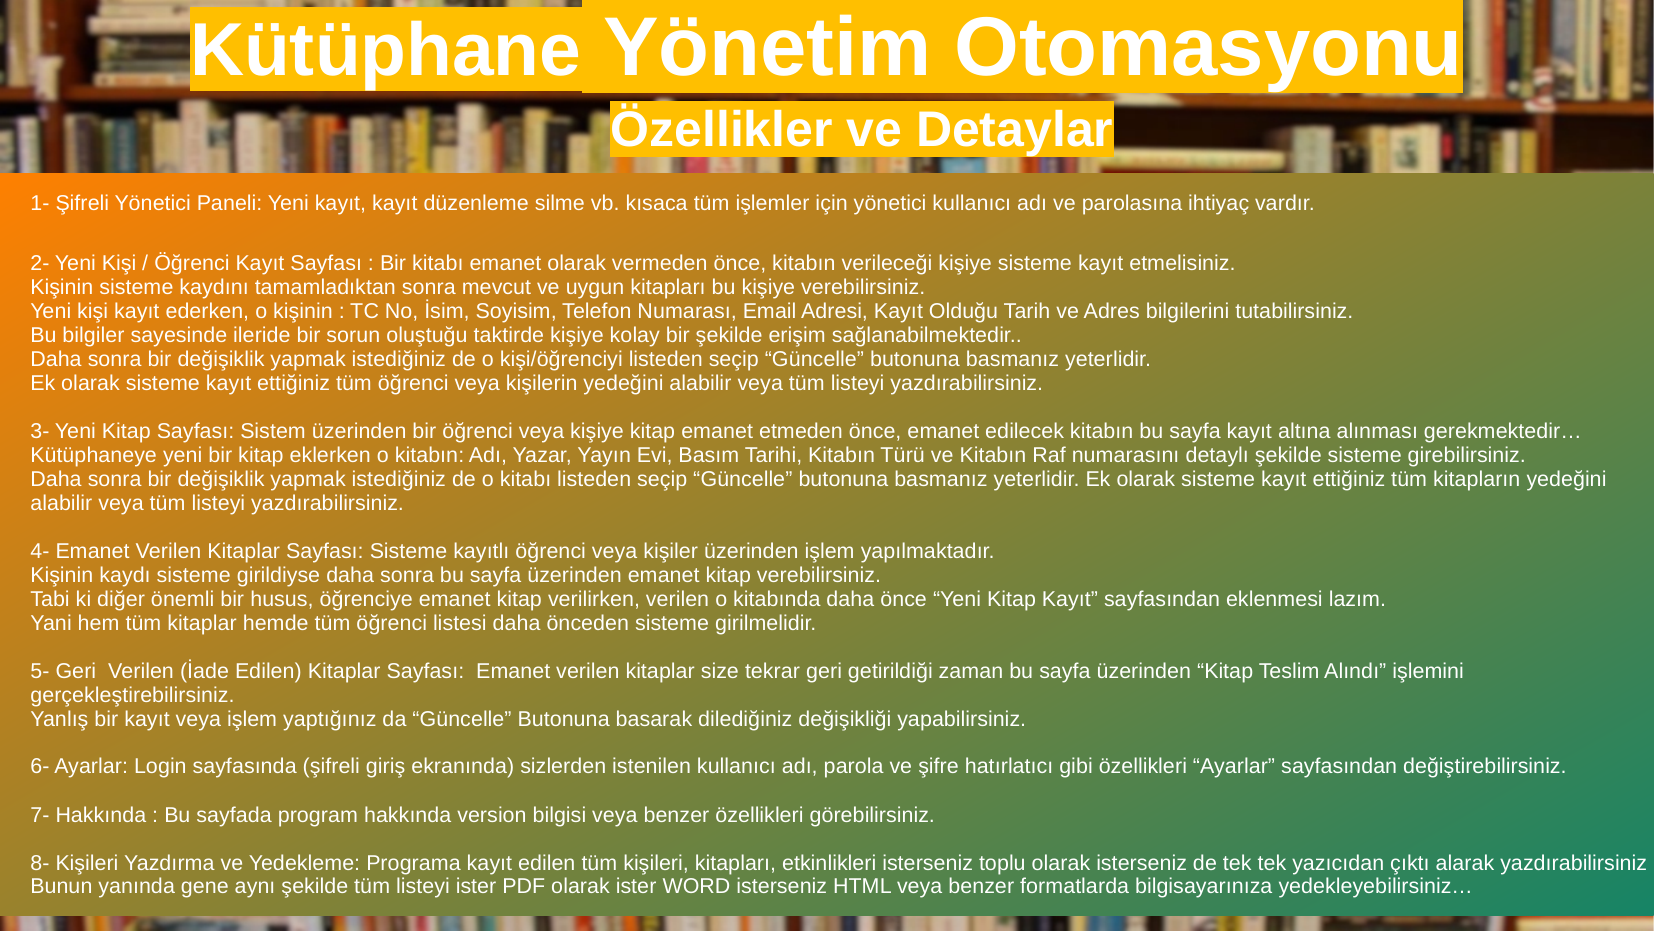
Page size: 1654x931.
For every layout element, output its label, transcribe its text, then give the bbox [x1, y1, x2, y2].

list 1- Şifreli Yönetici Paneli: Yeni kayıt, kayıt düzenleme silme vb. kısaca tüm işlemler için yönetici kullanıcı adı ve parolasına ihtiyaç vardır. 2- Yeni Kişi / Öğrenci Kayıt Sayfası : Bir kitabı emanet olarak vermeden önce, kitabın verileceği kişiye sisteme kayıt etmelisiniz. Kişinin sisteme kaydını tamamladıktan sonra mevcut ve uygun kitapları bu kişiye verebilirsiniz. Yeni kişi kayıt ederken, o kişinin : TC No, İsim, Soyisim, Telefon Numarası, Email Adresi, Kayıt Olduğu Tarih ve Adres bilgilerini tutabilirsiniz. Bu bilgiler sayesinde ileride bir sorun oluştuğu taktirde kişiye kolay bir şekilde erişim sağlanabilmektedir.. Daha sonra bir değişiklik yapmak istediğiniz de o kişi/öğrenciyi listeden seçip “Güncelle” butonuna basmanız yeterlidir. Ek olarak sisteme kayıt ettiğiniz tüm öğrenci veya kişilerin yedeğini alabilir veya tüm listeyi yazdırabilirsiniz. 3- Yeni Kitap Sayfası: Sistem üzerinden bir öğrenci veya kişiye kitap emanet etmeden önce, emanet edilecek kitabın bu sayfa kayıt altına alınması gerekmektedir… Kütüphaneye yeni bir kitap eklerken o kitabın: Adı, Yazar, Yayın Evi, Basım Tarihi, Kitabın Türü ve Kitabın Raf numarasını detaylı şekilde sisteme girebilirsiniz. Daha sonra bir değişiklik yapmak istediğiniz de o kitabı listeden seçip “Güncelle” butonuna basmanız yeterlidir. Ek olarak sisteme kayıt ettiğiniz tüm kitapların yedeğini alabilir veya tüm listeyi yazdırabilirsiniz. 4- Emanet Verilen Kitaplar Sayfası: Sisteme kayıtlı öğrenci veya kişiler üzerinden işlem yapılmaktadır. Kişinin kaydı sisteme girildiyse daha sonra bu sayfa üzerinden emanet kitap verebilirsiniz. Tabi ki diğer önemli bir husus, öğrenciye emanet kitap verilirken, verilen o kitabında daha önce “Yeni Kitap Kayıt” sayfasından eklenmesi lazım. Yani hem tüm kitaplar hemde tüm öğrenci listesi daha önceden sisteme girilmelidir. 5- Geri Verilen (İade Edilen) Kitaplar Sayfası: Emanet verilen kitaplar size tekrar geri getirildiği zaman bu sayfa üzerinden “Kitap Teslim Alındı” işlemini gerçekleştirebilirsiniz. Yanlış bir kayıt veya işlem yaptığınız da “Güncelle” Butonuna basarak dilediğiniz değişikliği yapabilirsiniz. 6- Ayarlar: Login sayfasında (şifreli giriş ekranında) sizlerden istenilen kullanıcı adı, parola ve şifre hatırlatıcı gibi özellikleri “Ayarlar” sayfasından değiştirebilirsiniz. 7- Hakkında : Bu sayfada program hakkında version bilgisi veya benzer özellikleri görebilirsiniz. 8- Kişileri Yazdırma ve Yedekleme: Programa kayıt edilen tüm kişileri, kitapları, etkinlikleri isterseniz toplu olarak isterseniz de tek tek yazıcıdan çıktı alarak yazdırabilirsiniz Bunun yanında gene aynı şekilde tüm listeyi ister PDF olarak ister WORD isterseniz HTML veya benzer formatlarda bilgisayarınıza yedekleyebilirsiniz… [0, 174, 1654, 916]
picture [0, 916, 1654, 931]
title Özellikler ve Detaylar [0, 84, 1654, 174]
title Kütüphane Yönetim Otomasyonu [0, 0, 1654, 84]
